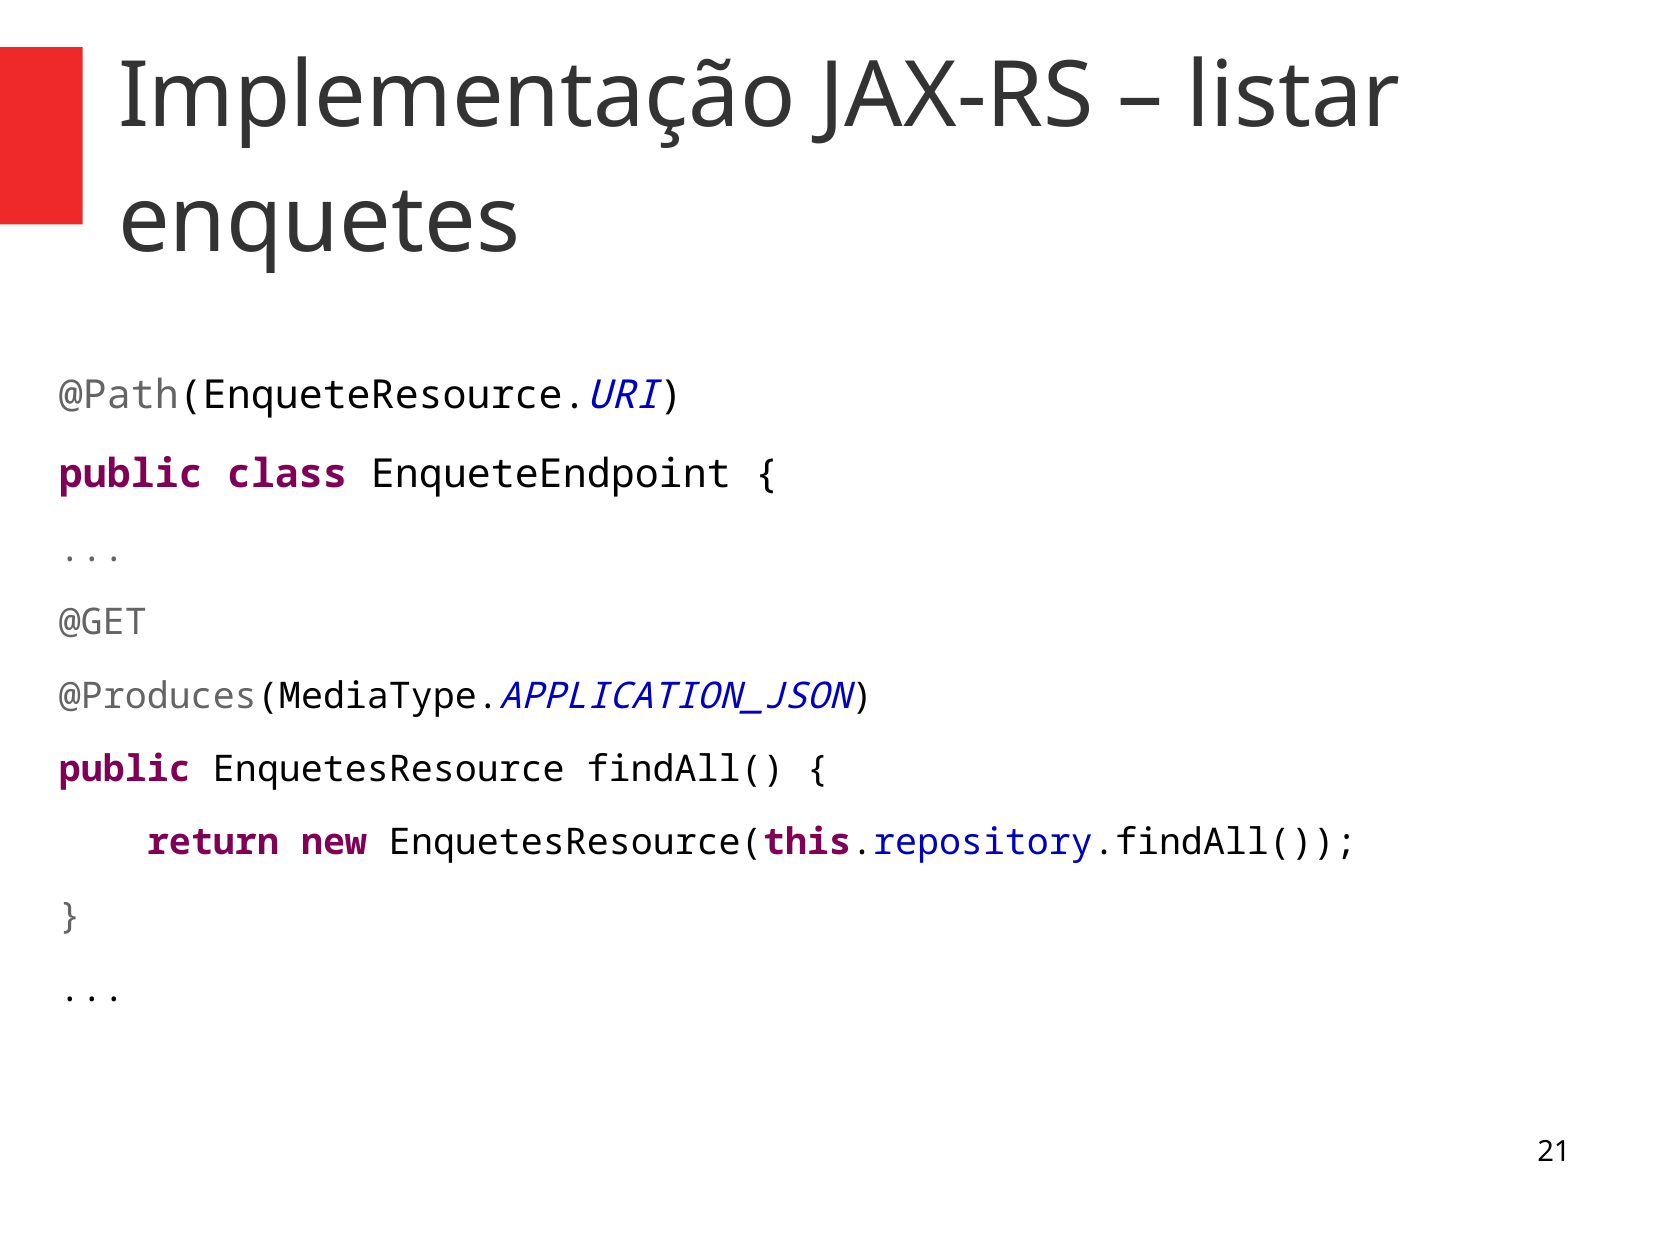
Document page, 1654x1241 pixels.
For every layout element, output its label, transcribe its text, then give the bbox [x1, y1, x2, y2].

list @Path(EnqueteResource.URI) public class EnqueteEndpoint { ... @GET @Produces(MediaType.APPLICATION_JSON) public EnquetesResource findAll() { return new EnquetesResource(this.repository.findAll()); } ... [59, 366, 1630, 1016]
title Implementação JAX-RS – listar enquetes [118, 27, 1571, 279]
